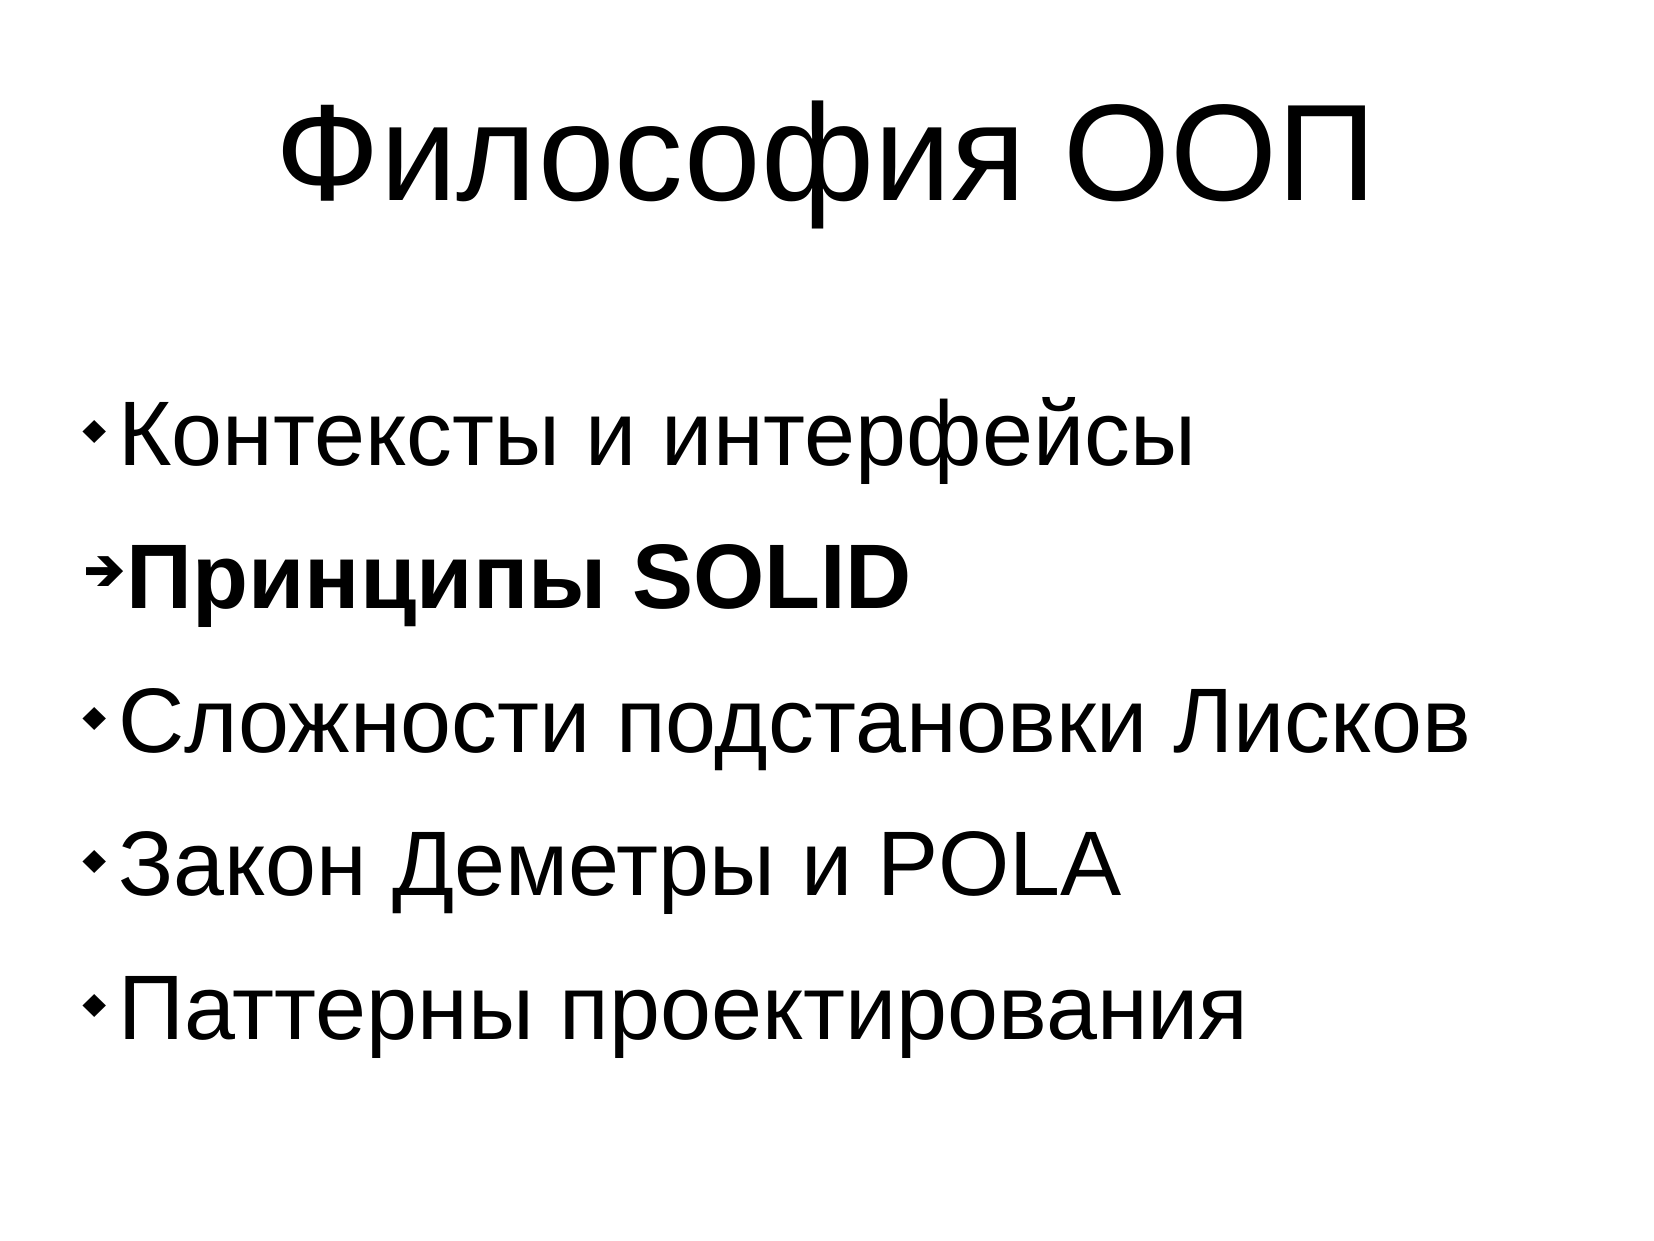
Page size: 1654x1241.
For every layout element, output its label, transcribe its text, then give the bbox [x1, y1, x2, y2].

title Философия ООП [82, 49, 1571, 257]
subtitle Контексты и интерфейсы Принципы SOLID Сложности подстановки Лисков Закон Деметры и POLA Паттерны проектирования [82, 290, 1571, 1111]
